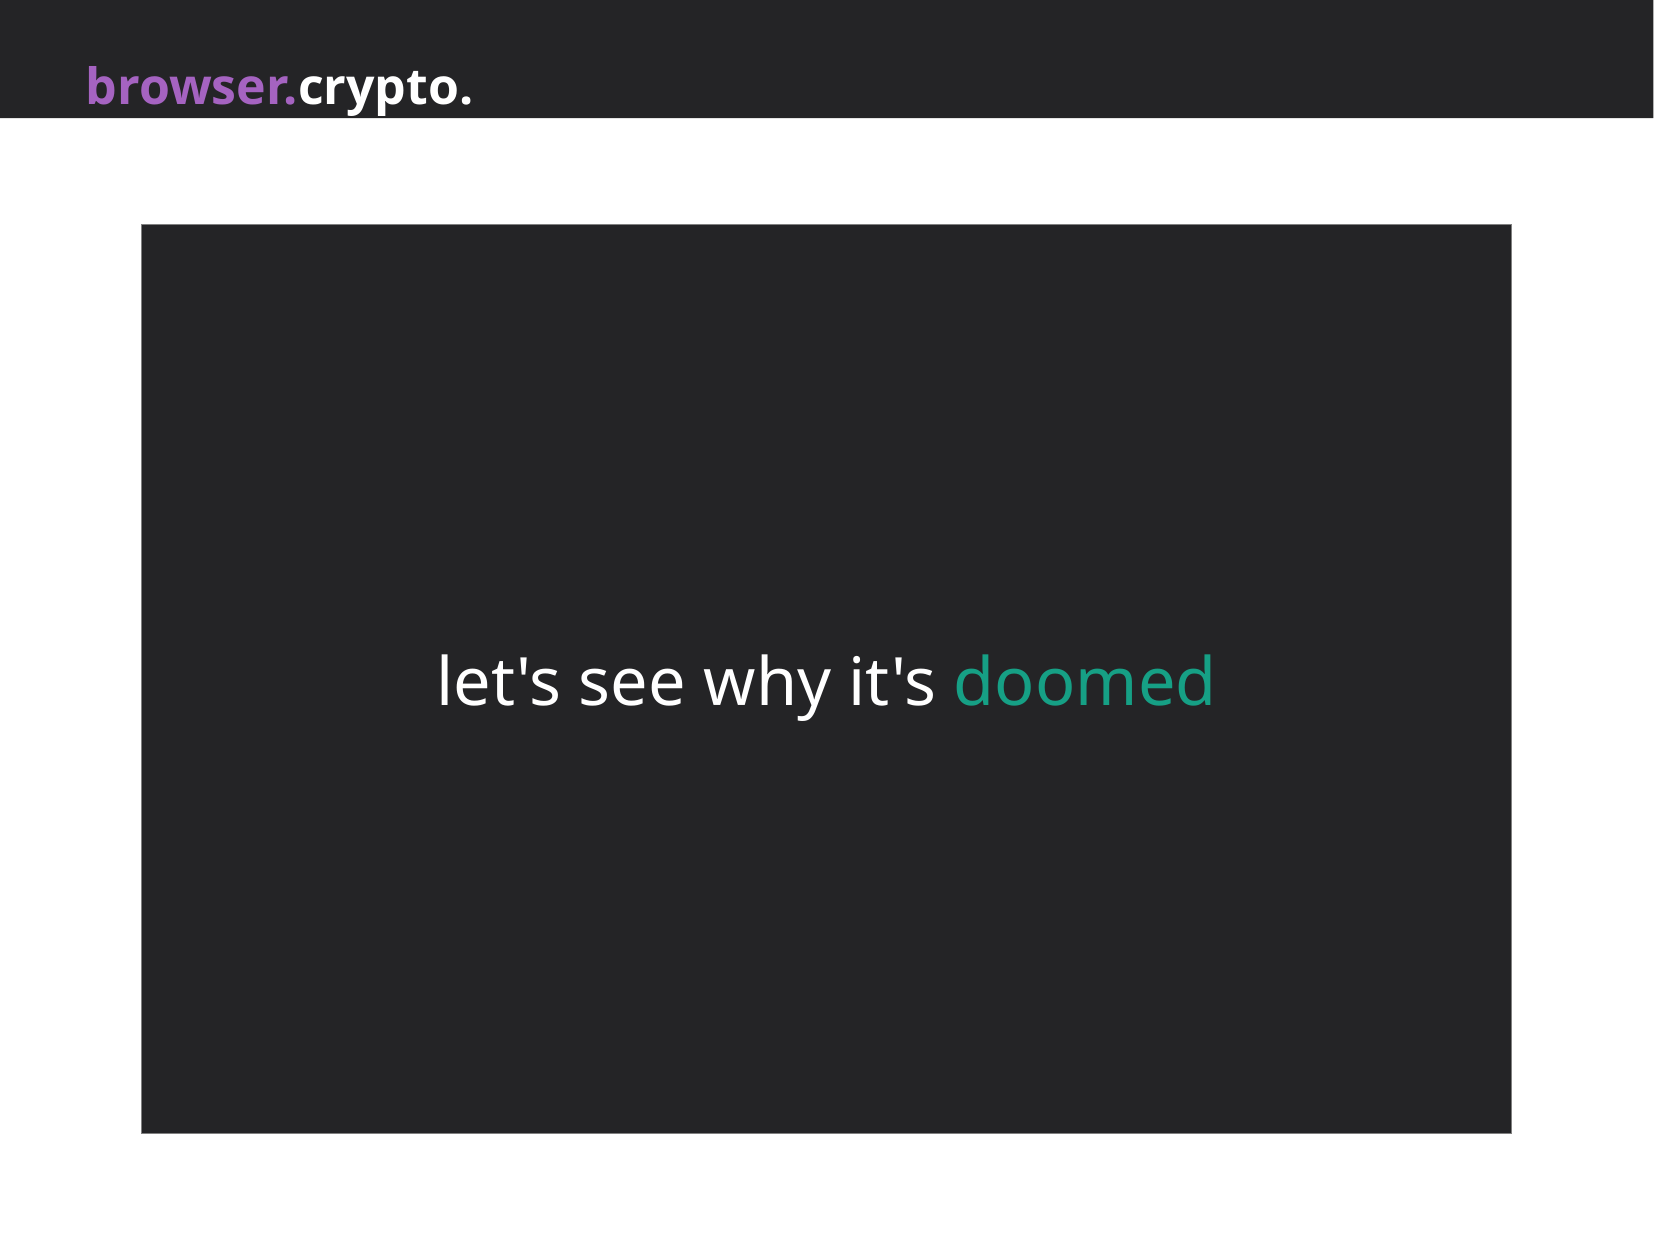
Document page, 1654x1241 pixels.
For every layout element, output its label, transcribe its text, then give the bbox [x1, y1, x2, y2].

text_box [0, 0, 1654, 119]
text_box [165, 531, 1441, 1087]
text_box browser.crypto. [70, 43, 567, 119]
text_box let's see why it's doomed [141, 224, 1512, 1134]
